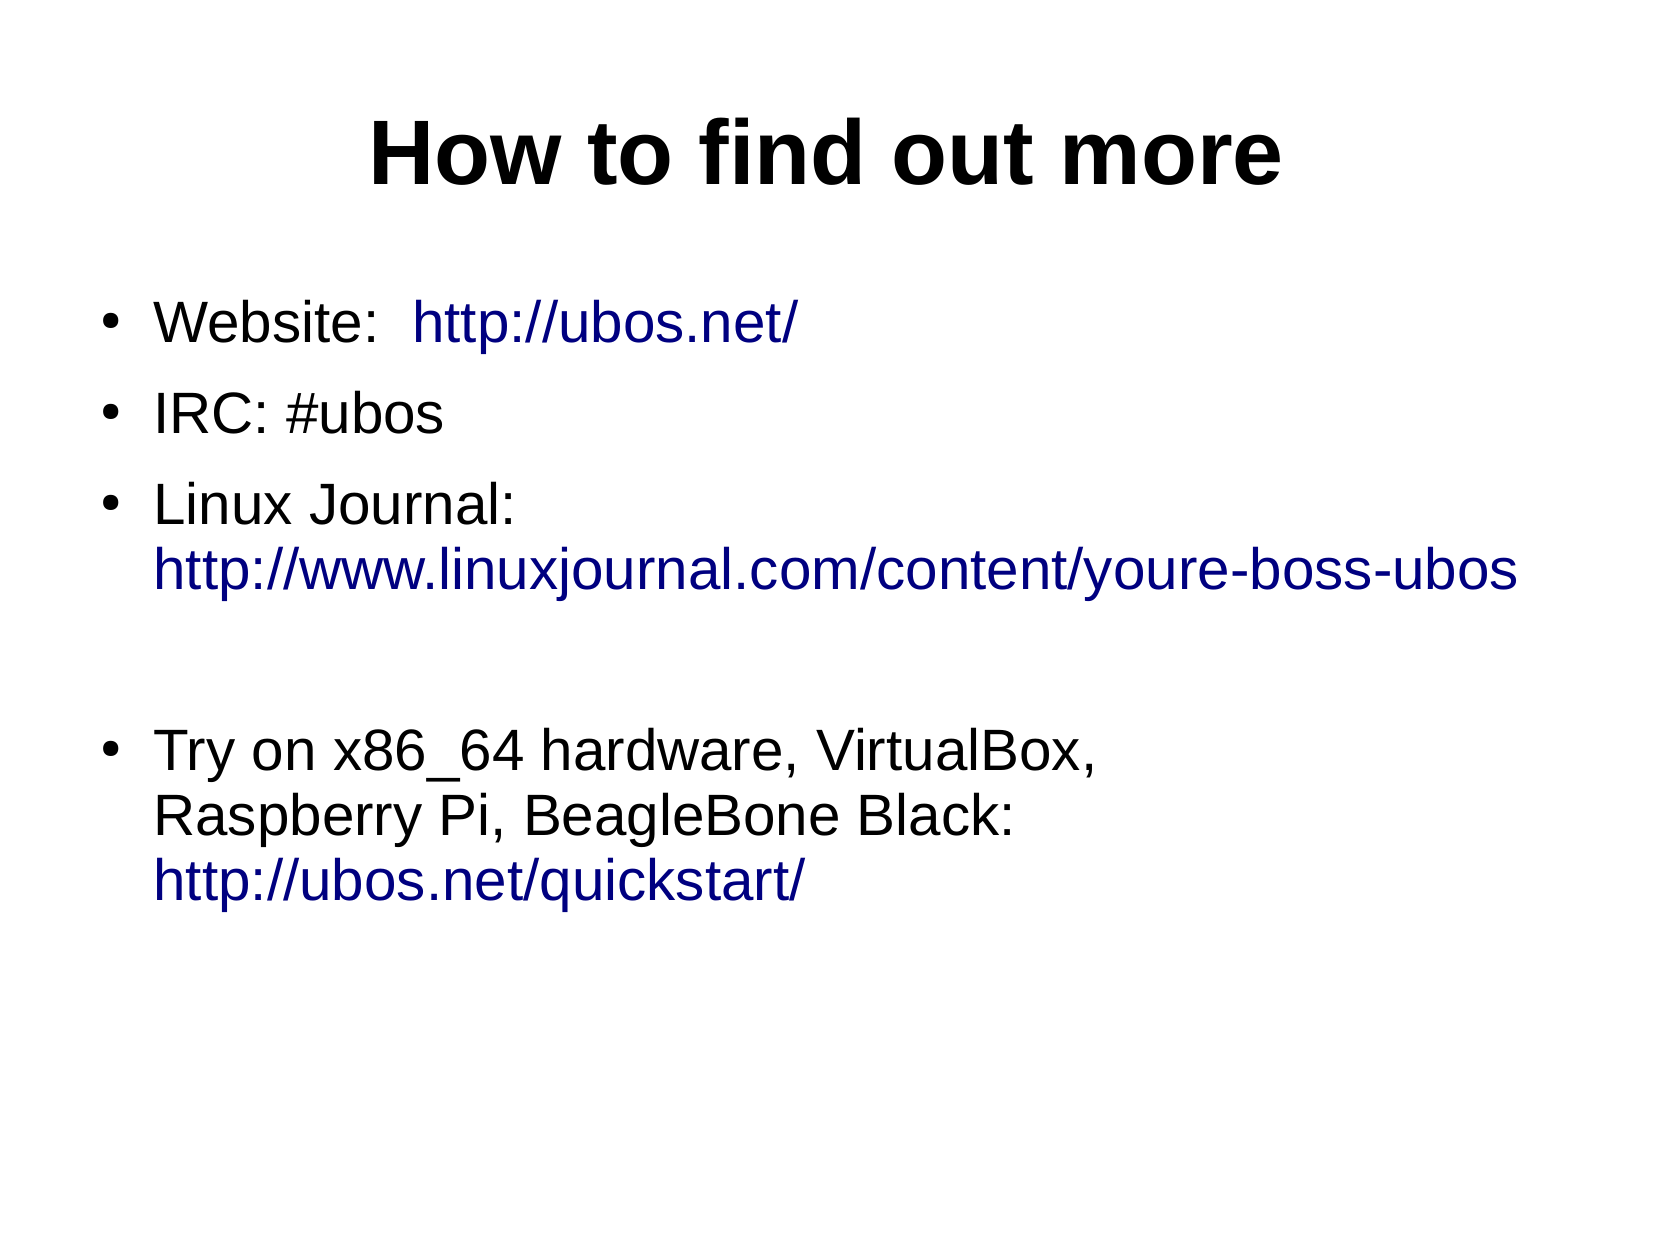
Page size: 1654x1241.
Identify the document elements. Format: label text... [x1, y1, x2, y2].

title How to find out more [82, 49, 1571, 257]
list Website: http://ubos.net/ IRC: #ubos Linux Journal: http://www.linuxjournal.com/content/youre-boss-ubos Try on x86_64 hardware, VirtualBox, Raspberry Pi, BeagleBone Black: http://ubos.net/quickstart/ [82, 290, 1571, 1010]
